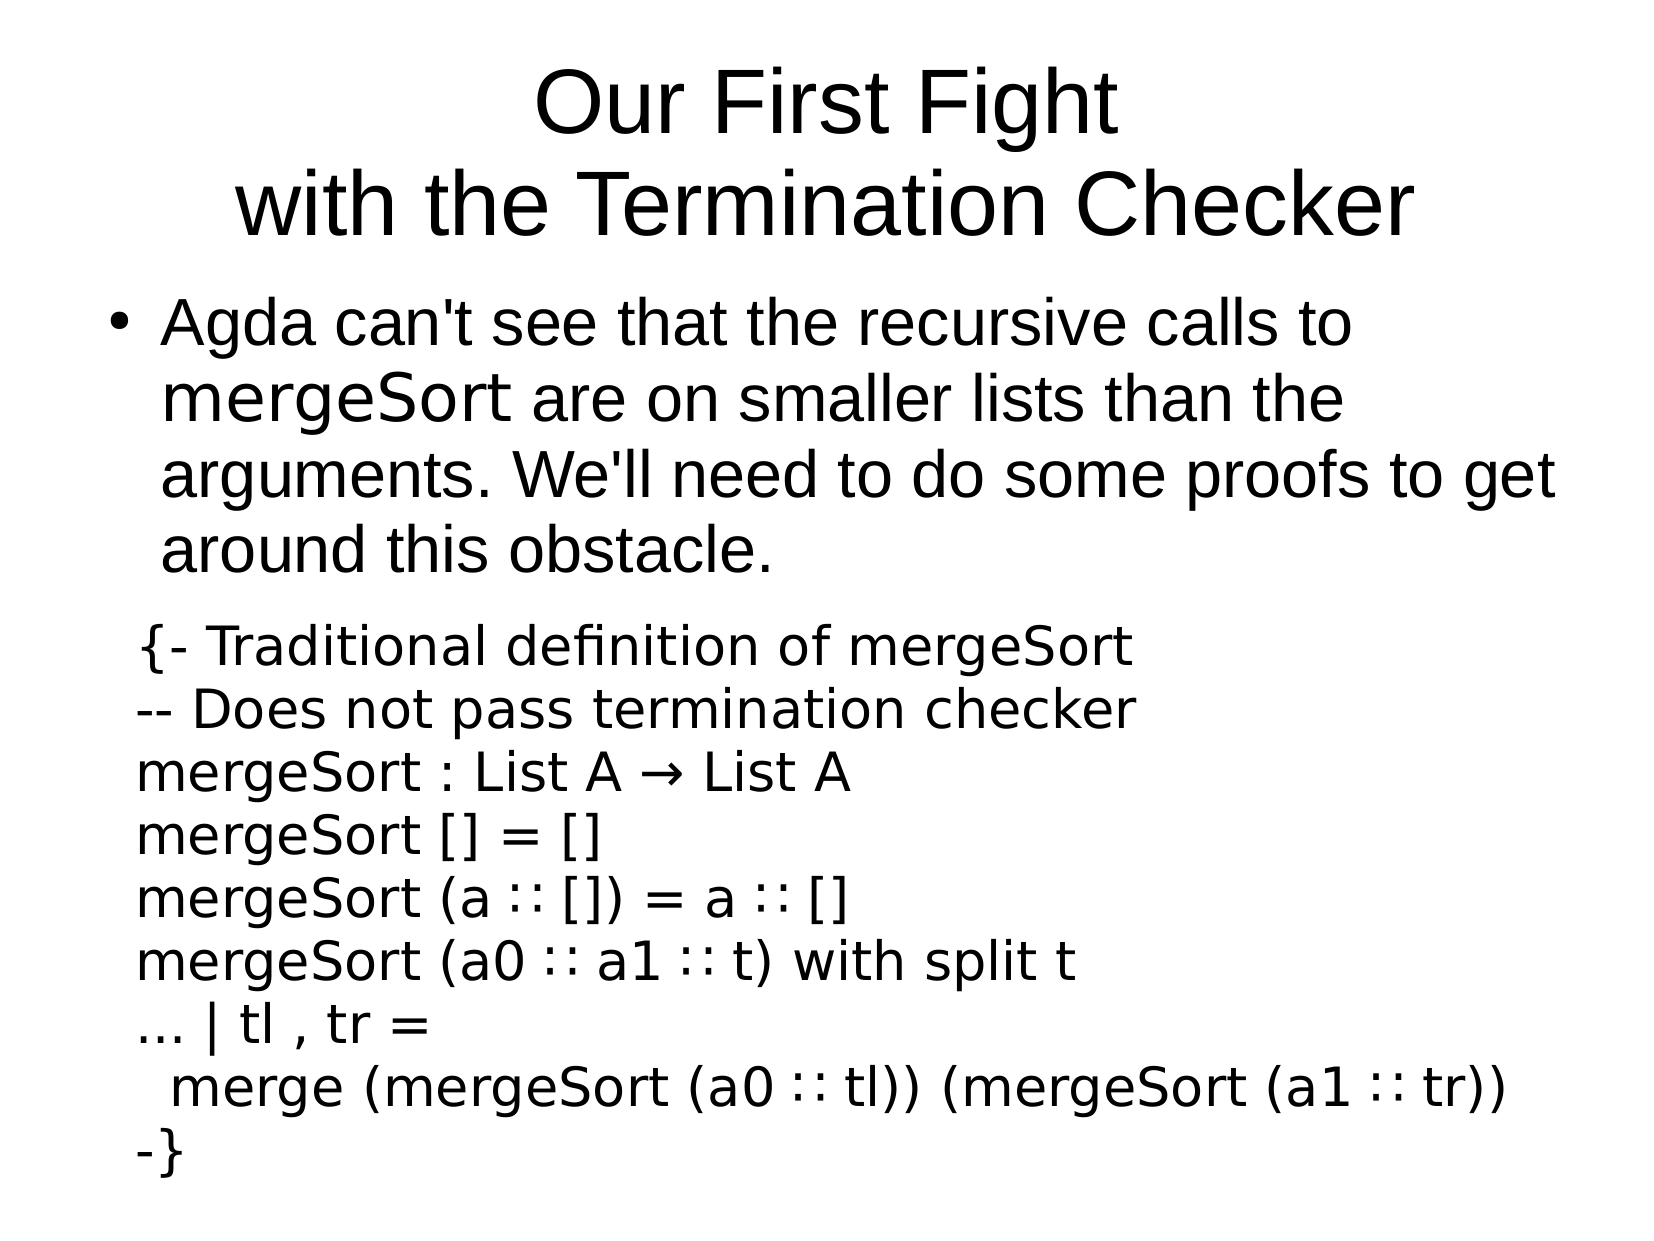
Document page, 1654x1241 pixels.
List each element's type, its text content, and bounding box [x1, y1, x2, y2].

title Our First Fight with the Termination Checker [82, 49, 1571, 257]
list {- Traditional definition of mergeSort -- Does not pass termination checker mergeSort : List A → List A mergeSort [] = [] mergeSort (a ∷ []) = a ∷ [] mergeSort (a0 ∷ a1 ∷ t) with split t ... | tl , tr = merge (mergeSort (a0 ∷ tl)) (mergeSort (a1 ∷ tr)) -} [135, 615, 1636, 1201]
list Agda can't see that the recursive calls to mergeSort are on smaller lists than the arguments. We'll need to do some proofs to get around this obstacle. [90, 285, 1628, 588]
